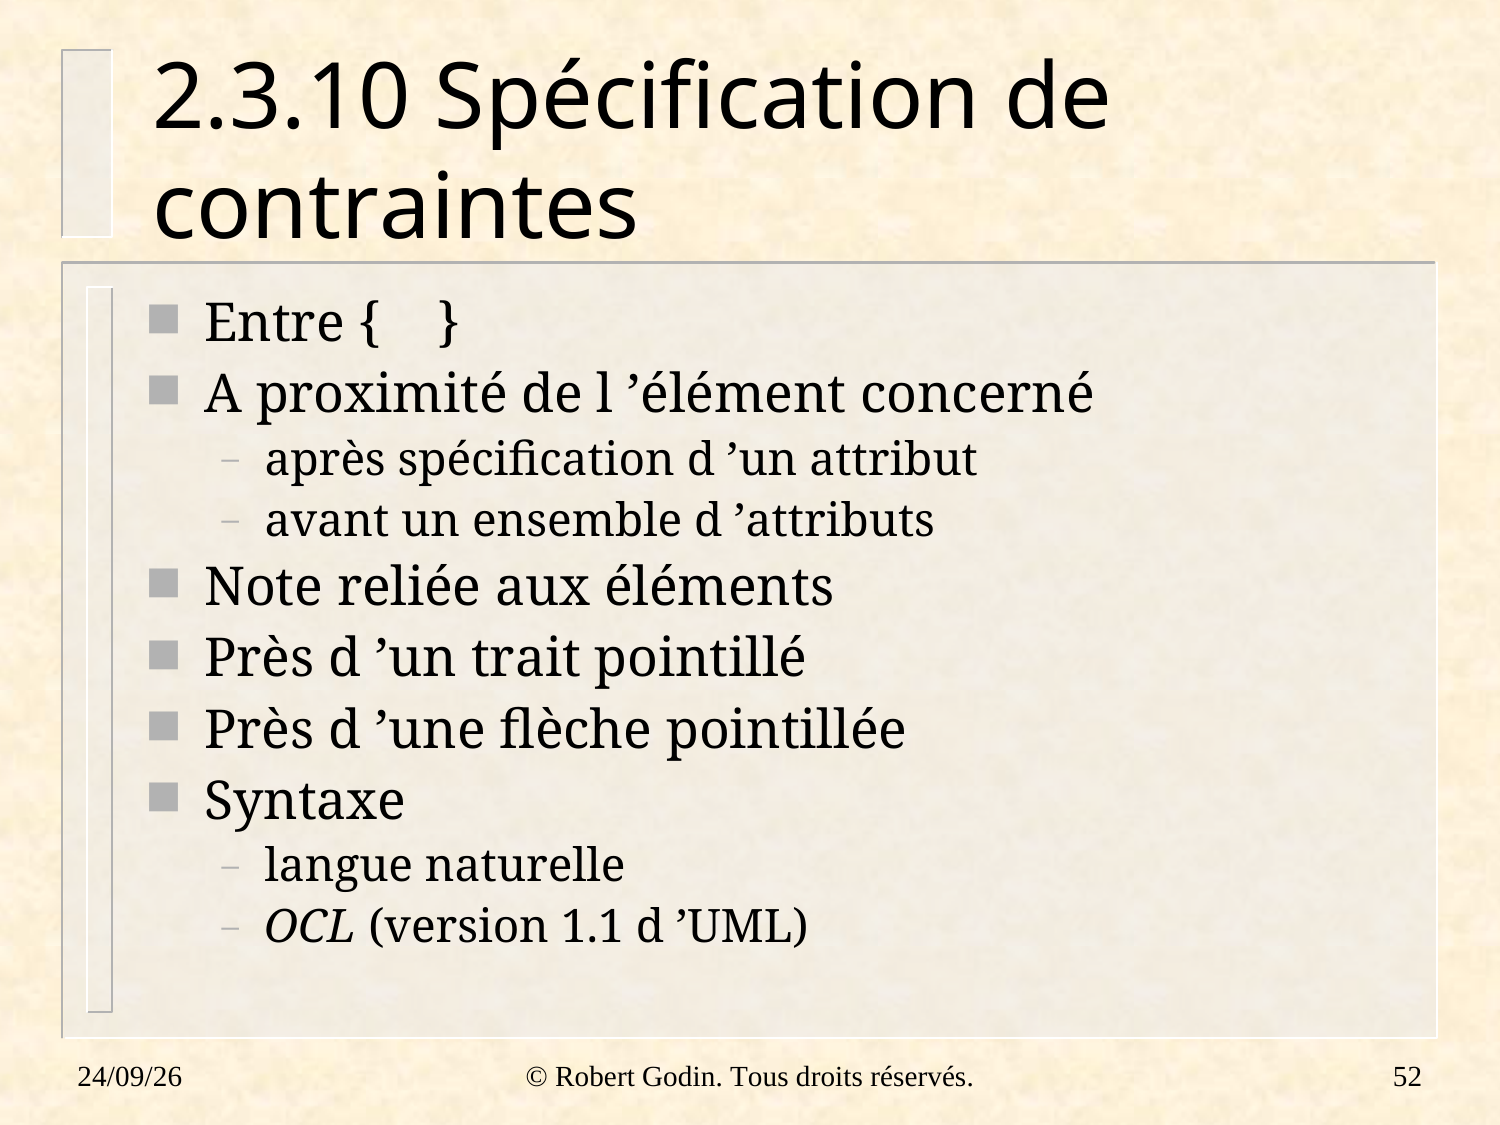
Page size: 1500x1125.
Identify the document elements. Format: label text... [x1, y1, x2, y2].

picture [0, 0, 1500, 1125]
text_box © Robert Godin. Tous droits réservés. [512, 1037, 988, 1113]
title 2.3.10 Spécification de contraintes [137, 56, 1413, 238]
text_box 31/05/21 [62, 1037, 376, 1113]
text_box <number> [1125, 1037, 1438, 1113]
list Entre { } A proximité de l ’élément concerné après spécification d ’un attribut avant un ensemble d ’attributs Note reliée aux éléments Près d ’un trait pointillé Près d ’une flèche pointillée Syntaxe langue naturelle OCL (version 1.1 d ’UML) [137, 287, 1413, 963]
